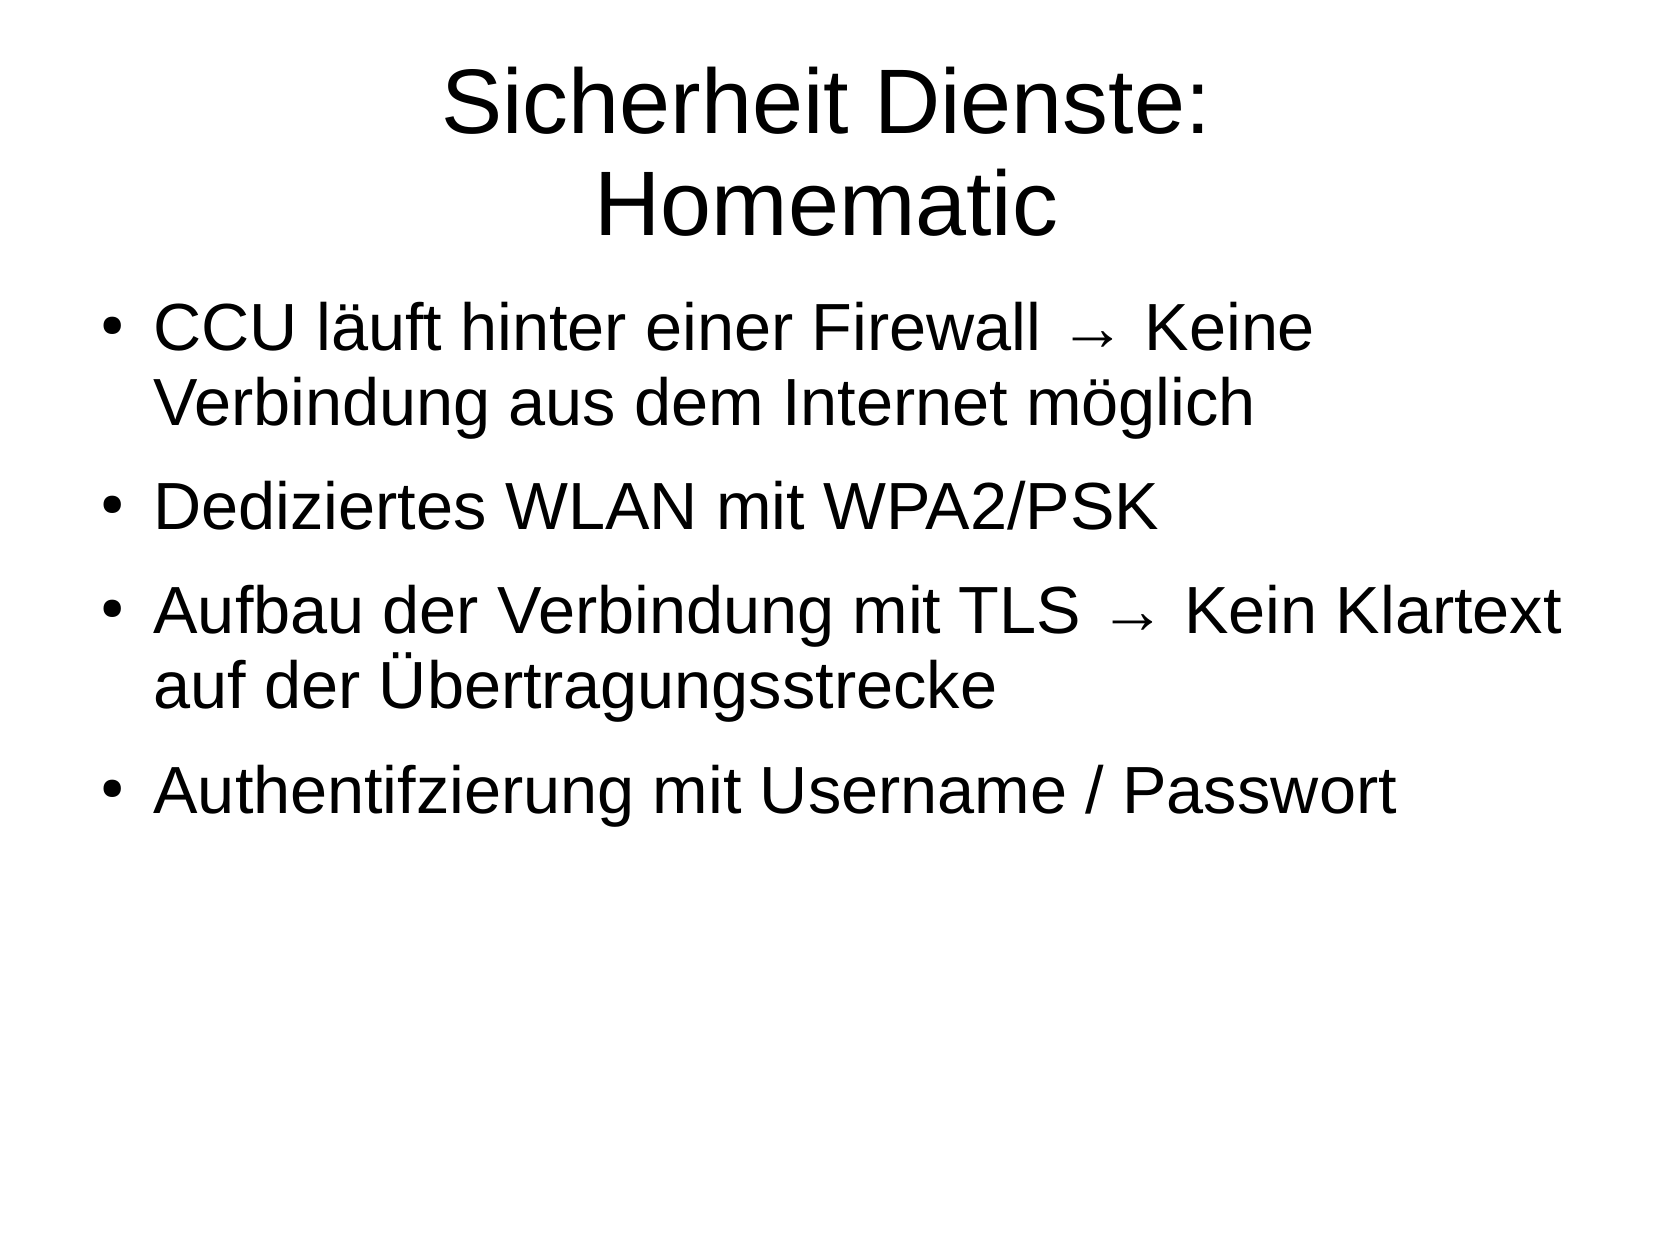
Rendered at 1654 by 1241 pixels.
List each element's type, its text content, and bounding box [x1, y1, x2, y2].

list CCU läuft hinter einer Firewall → Keine Verbindung aus dem Internet möglich Dediziertes WLAN mit WPA2/PSK Aufbau der Verbindung mit TLS → Kein Klartext auf der Übertragungsstrecke Authentifzierung mit Username / Passwort [82, 290, 1571, 1010]
title Sicherheit Dienste: Homematic [82, 49, 1571, 257]
